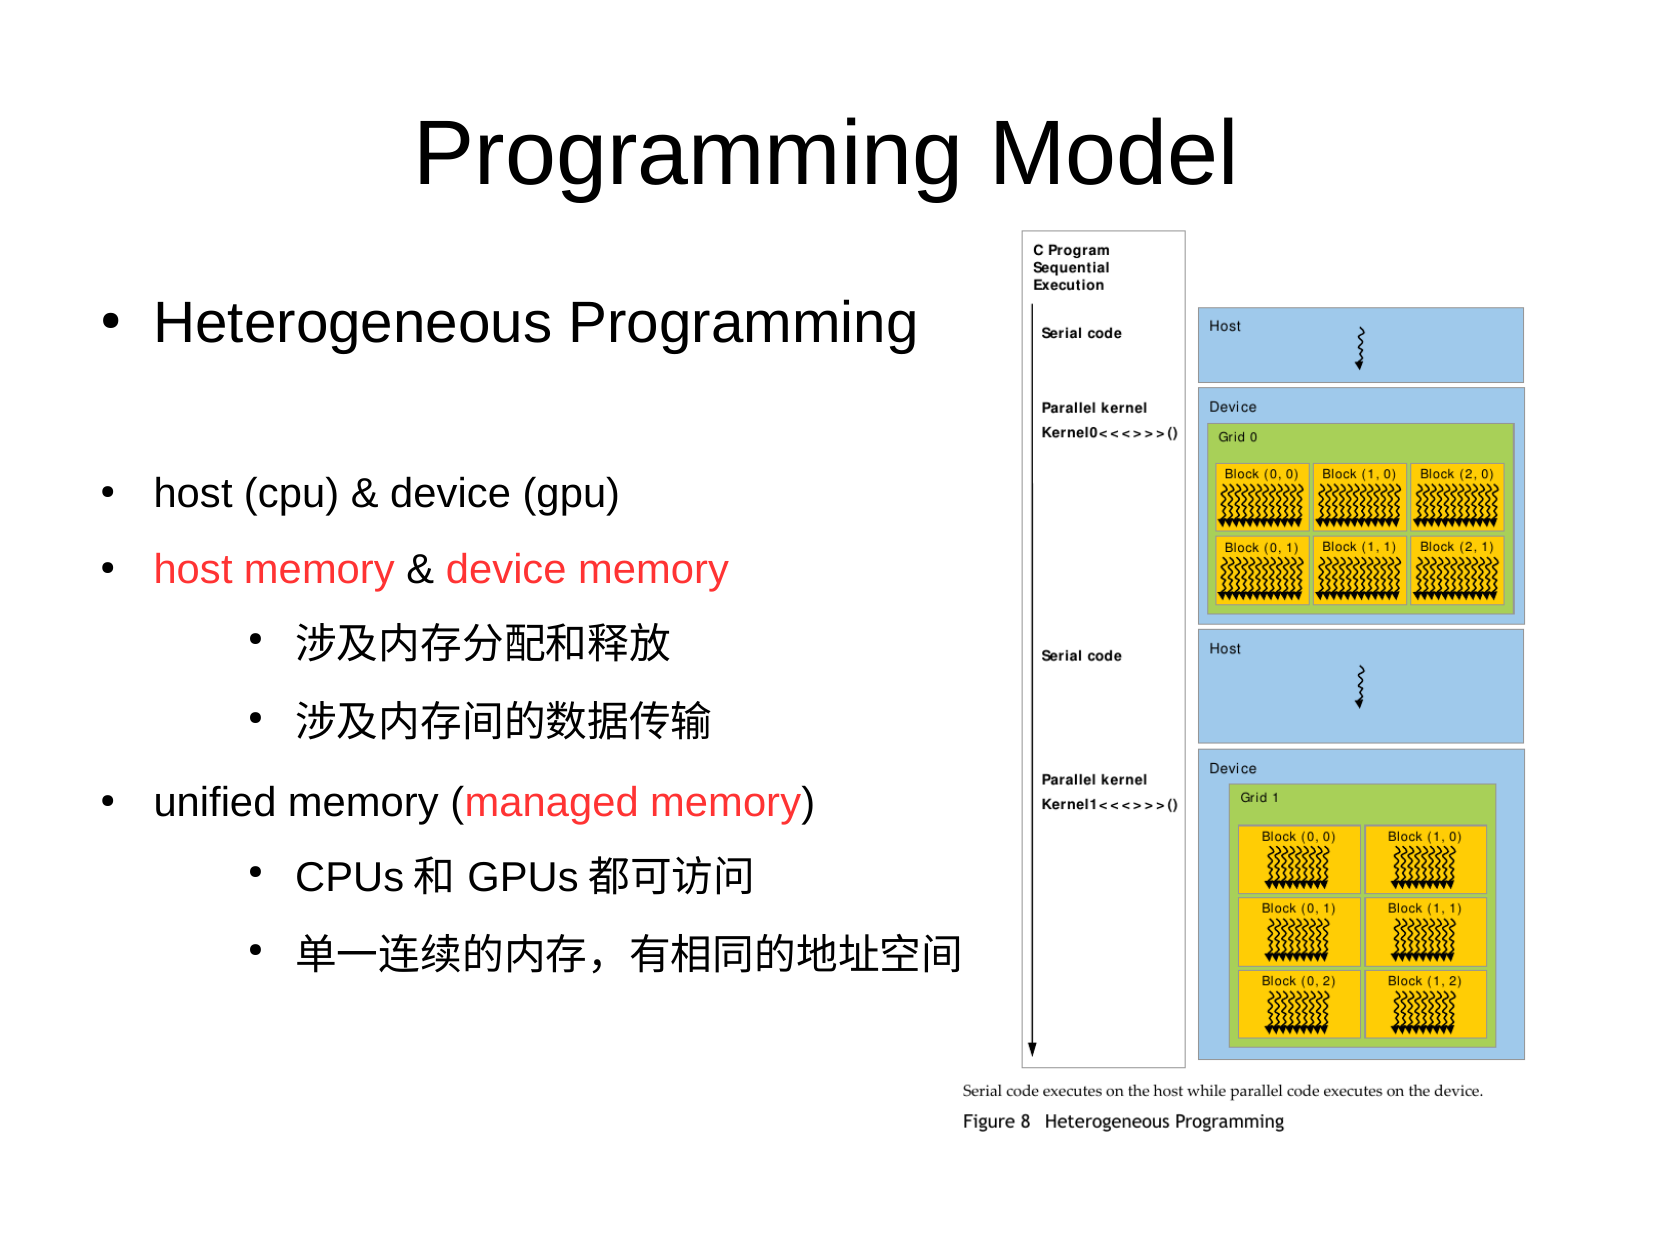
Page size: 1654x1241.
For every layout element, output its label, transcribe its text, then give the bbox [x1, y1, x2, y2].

list Heterogeneous Programming host (cpu) & device (gpu) host memory & device memory 涉及内存分配和释放 涉及内存间的数据传输 unified memory (managed memory) CPUs和GPUs都可访问 单一连续的内存，有相同的地址空间 [82, 290, 1571, 1141]
picture [955, 257, 1562, 290]
title Programming Model [82, 49, 1571, 257]
